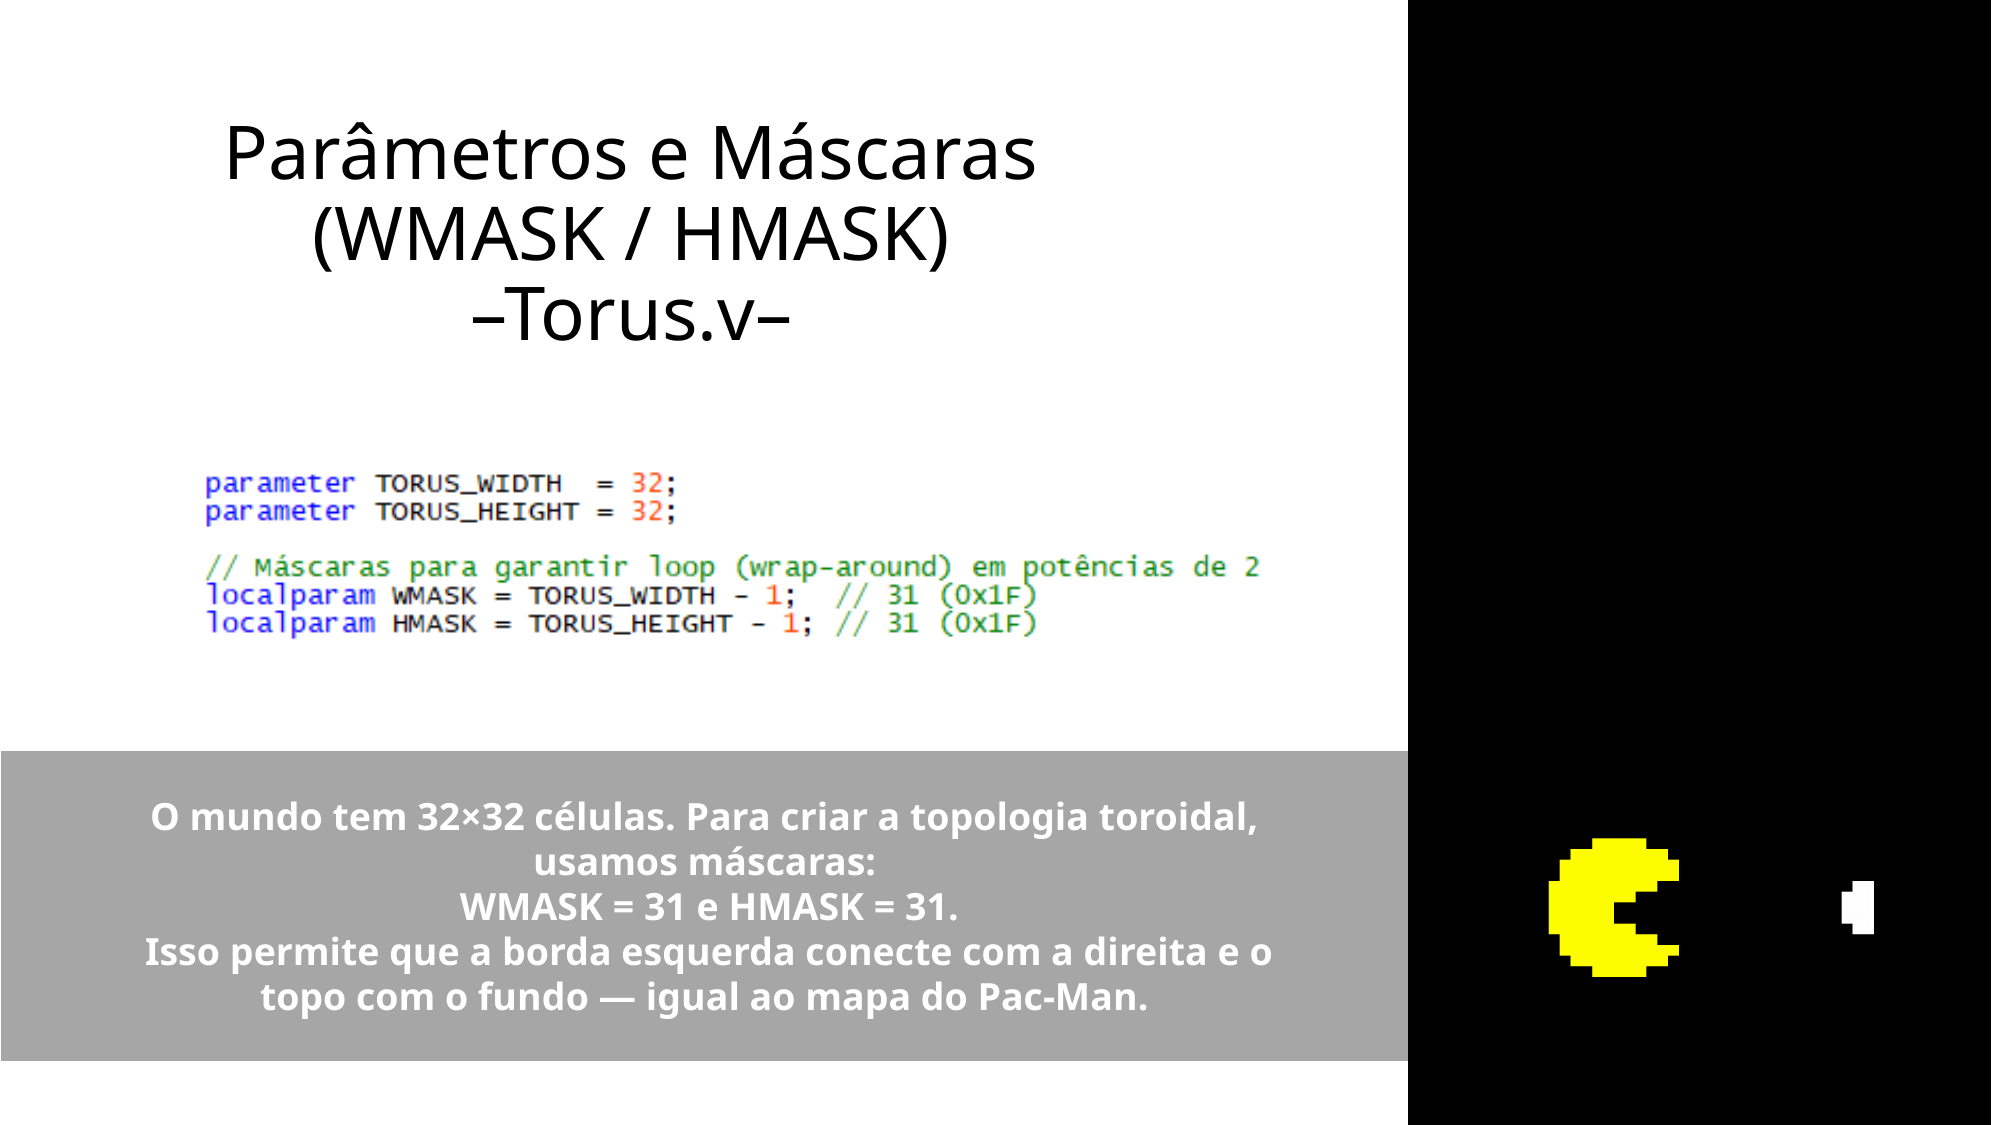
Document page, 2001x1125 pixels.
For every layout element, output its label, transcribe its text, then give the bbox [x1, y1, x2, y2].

text_box [1, 0, 1991, 1125]
text_box O mundo tem 32×32 células. Para criar a topologia toroidal, usamos máscaras: WMASK = 31 e HMASK = 31. Isso permite que a borda esquerda conecte com a direita e o topo com o fundo — igual ao mapa do Pac-Man. [80, 785, 1329, 1028]
picture [1527, 721, 1874, 1062]
picture [184, 454, 1381, 670]
title Parâmetros e Máscaras (WMASK / HMASK) –Torus.v– [80, 108, 1183, 364]
